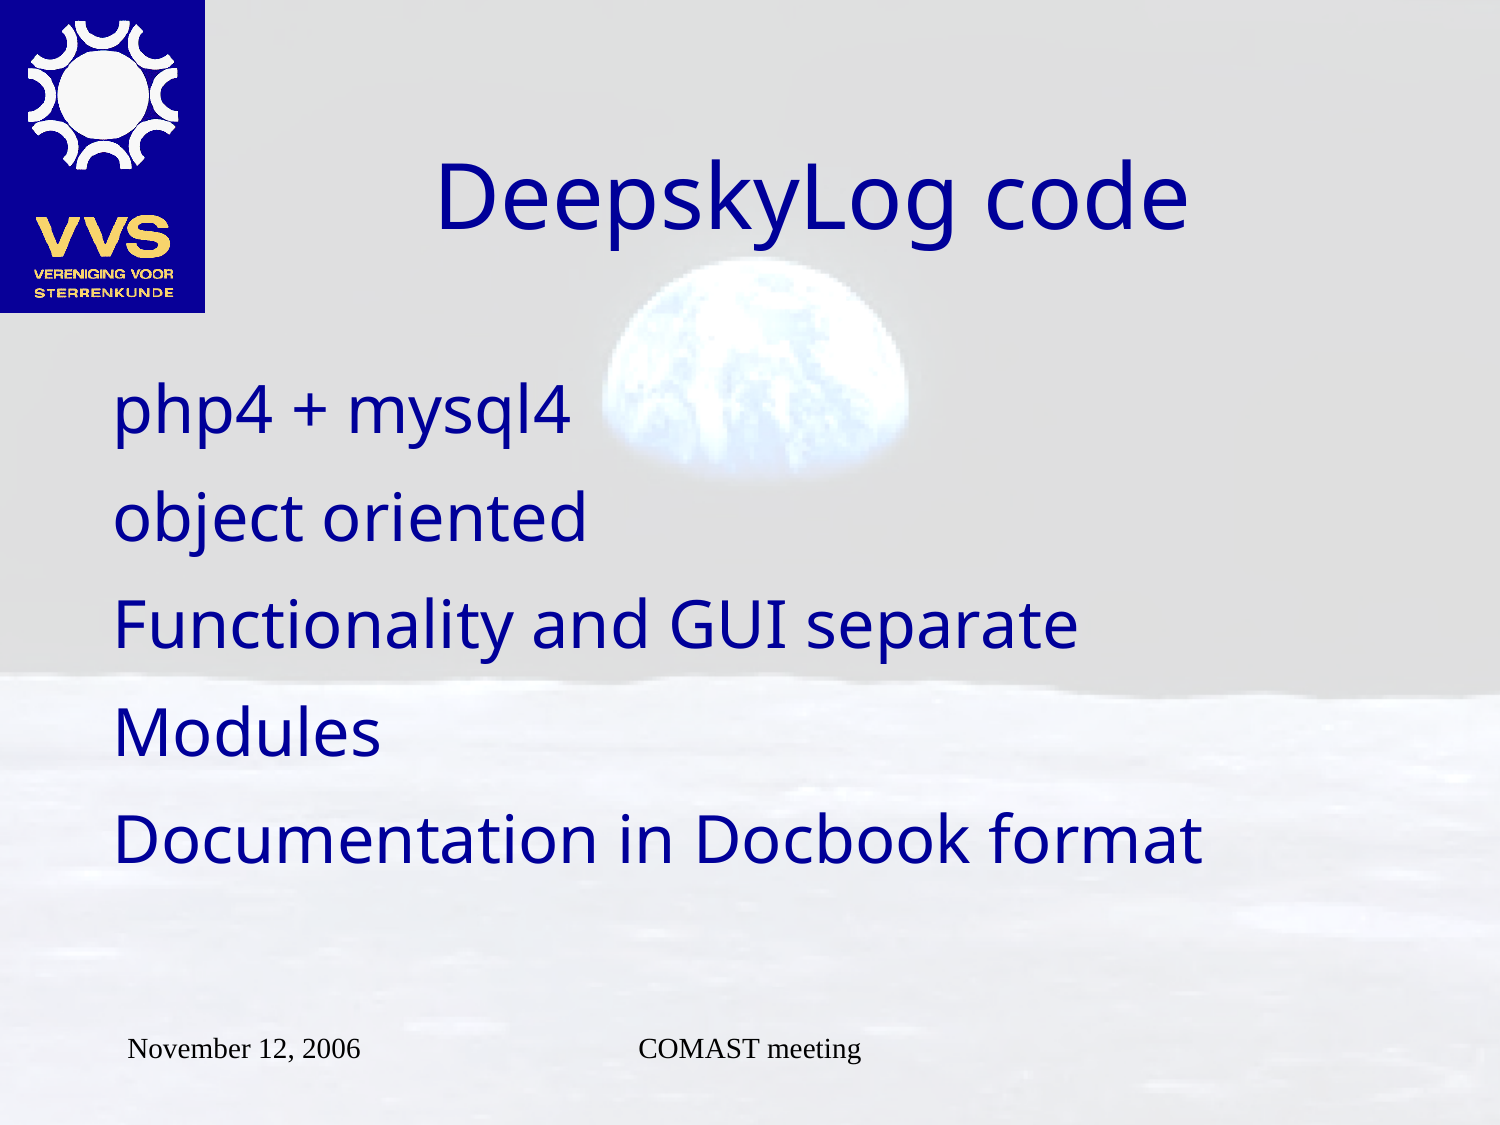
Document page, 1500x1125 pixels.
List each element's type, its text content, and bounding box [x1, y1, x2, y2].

picture [0, 0, 205, 313]
title DeepskyLog code [237, 76, 1388, 312]
list php4 + mysql4 object oriented Functionality and GUI separate Modules Documentation in Docbook format [112, 362, 1388, 1001]
